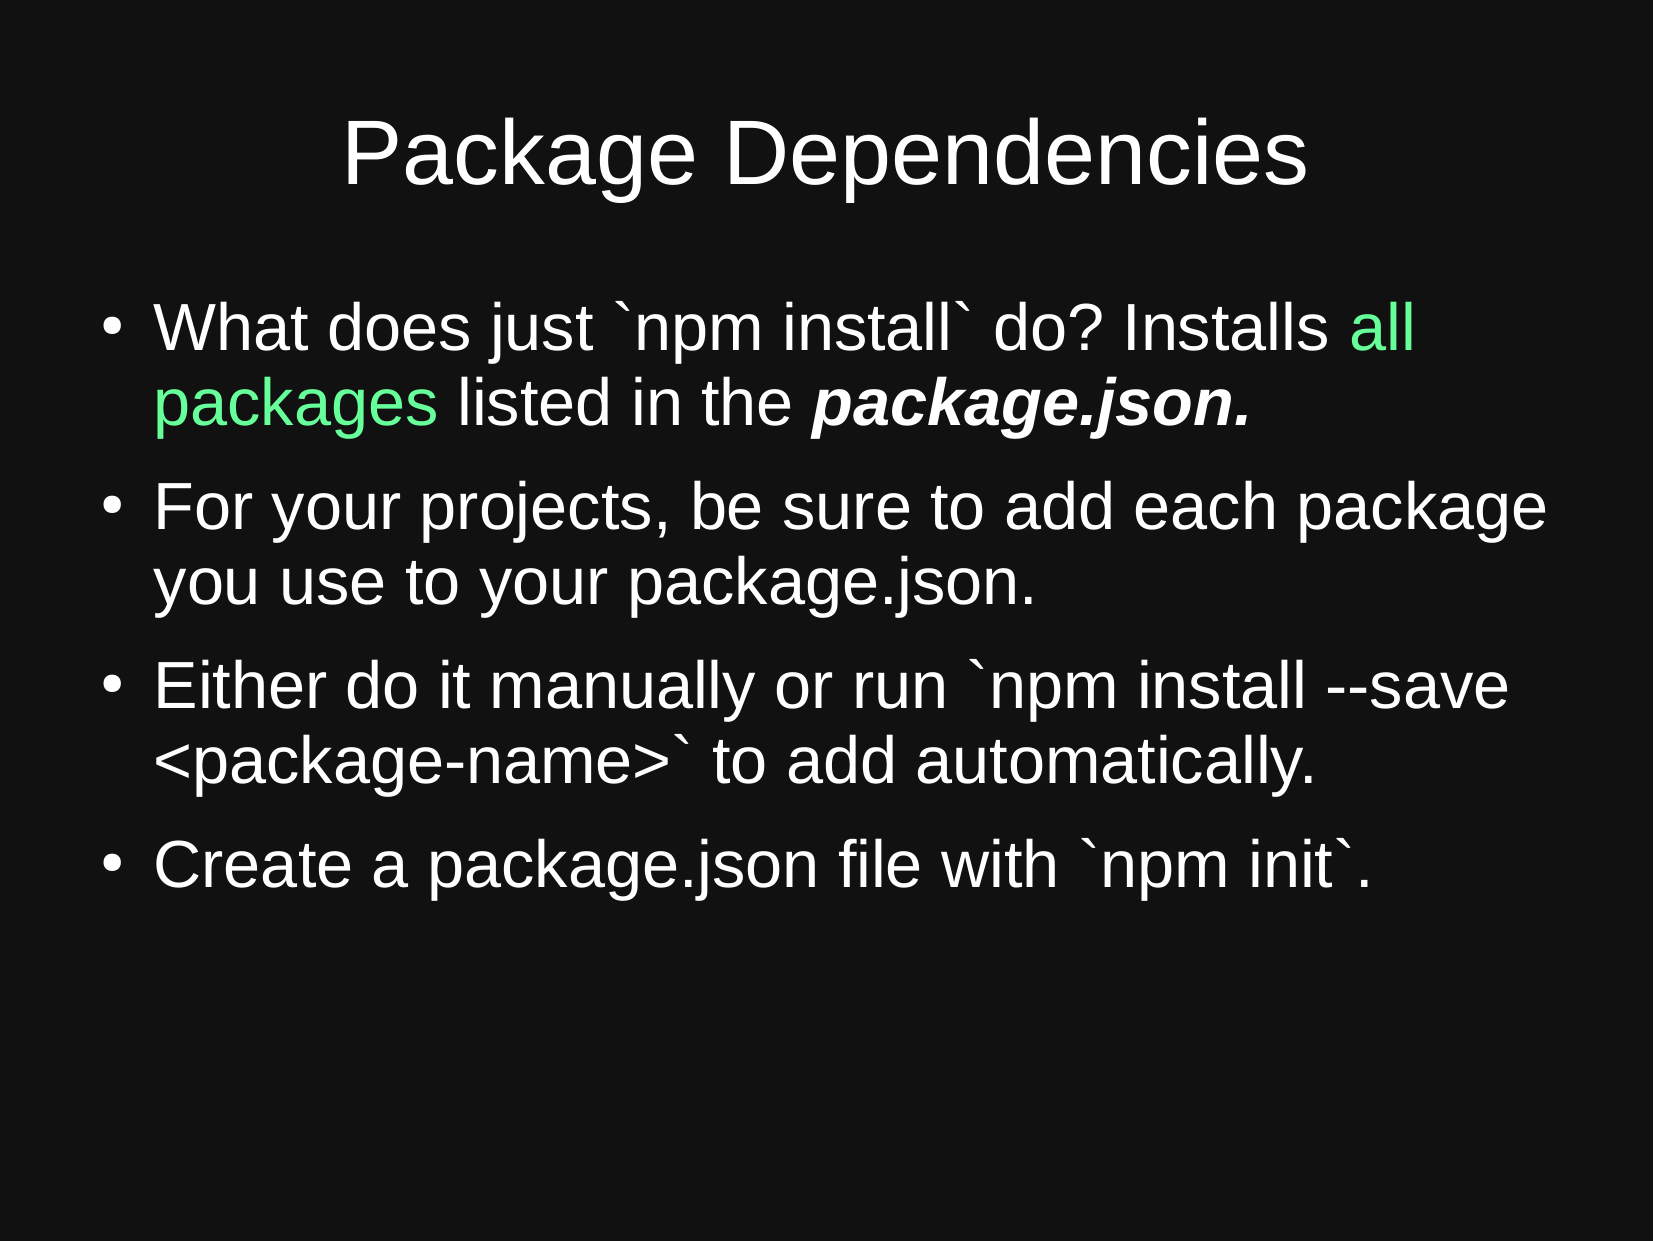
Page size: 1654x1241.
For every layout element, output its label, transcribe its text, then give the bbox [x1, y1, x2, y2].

title Package Dependencies [82, 49, 1571, 257]
list What does just `npm install` do? Installs all packages listed in the package.json. For your projects, be sure to add each package you use to your package.json. Either do it manually or run `npm install --save <package-name>` to add automatically. Create a package.json file with `npm init`. [82, 290, 1571, 1010]
